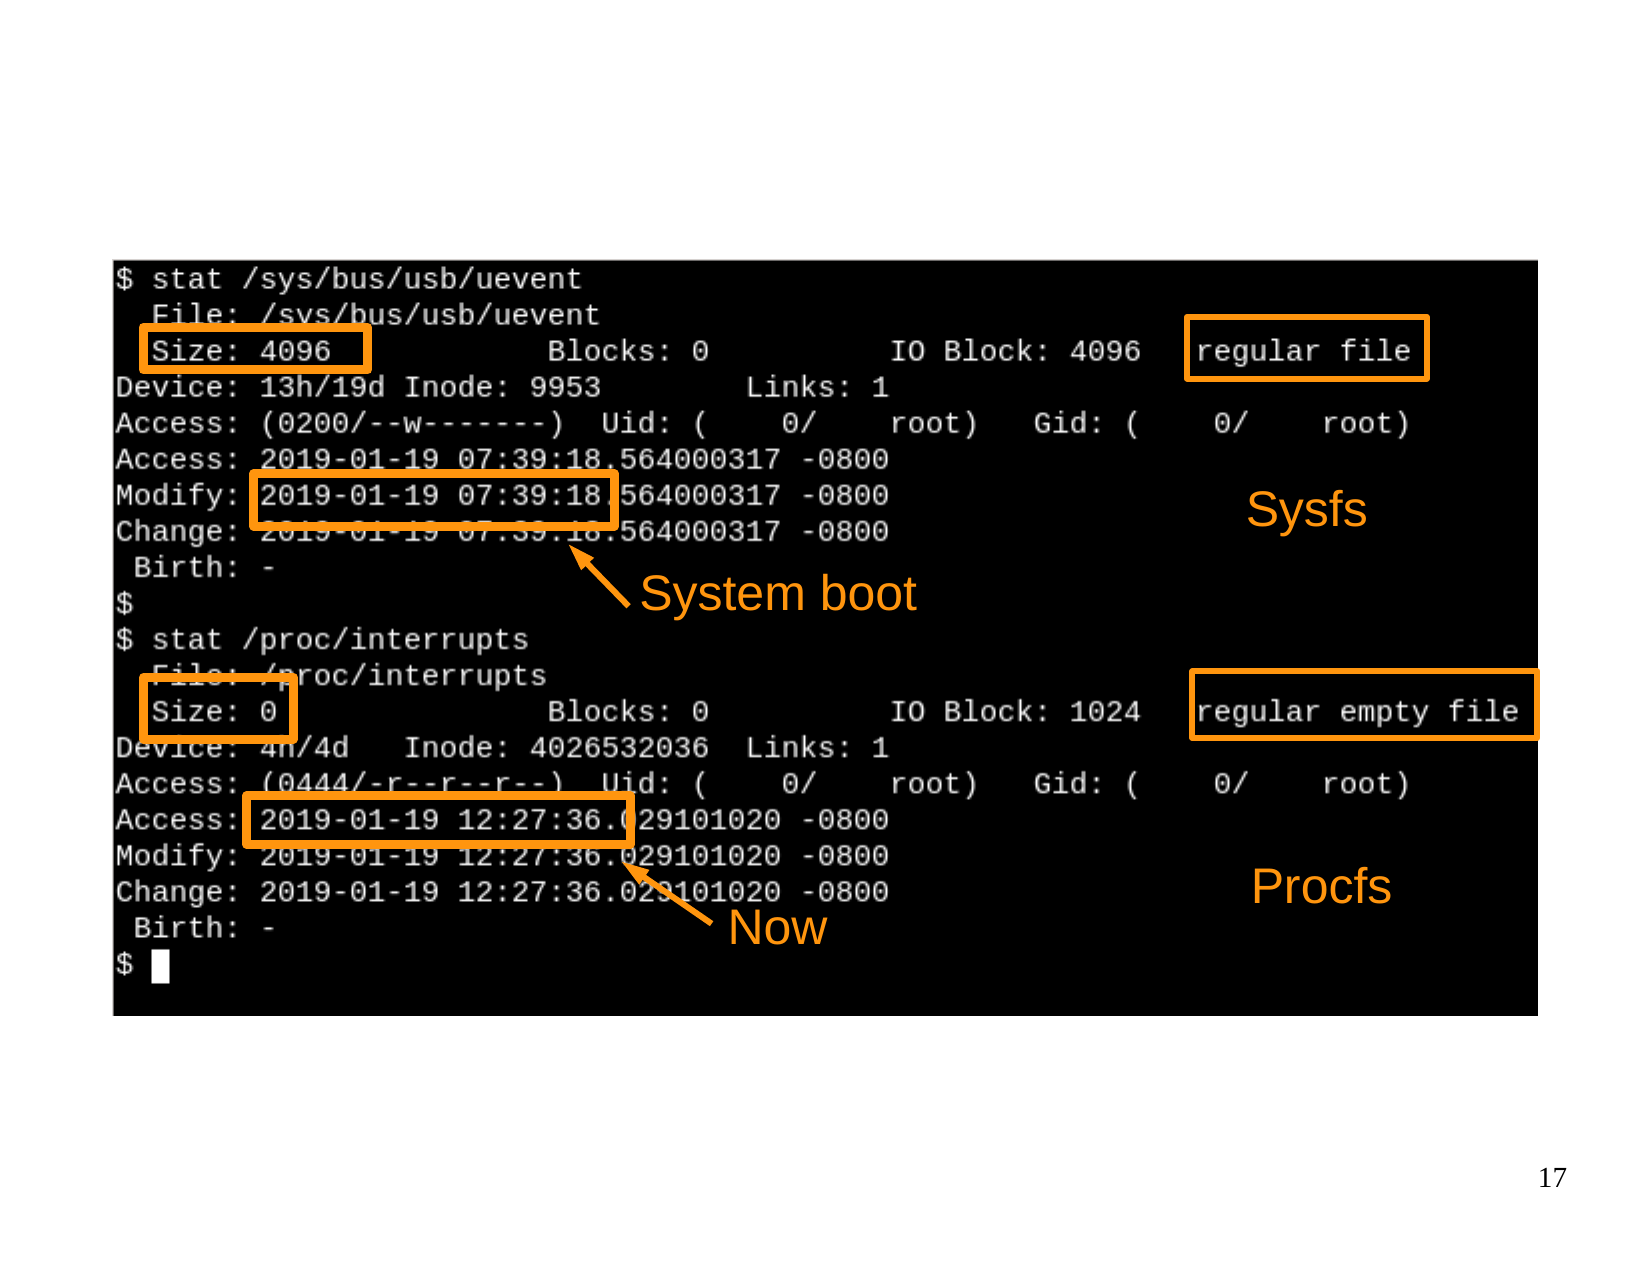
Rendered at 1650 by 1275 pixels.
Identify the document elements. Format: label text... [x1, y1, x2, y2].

text_box Sysfs [1228, 471, 1389, 555]
picture [112, 259, 1538, 1016]
picture [1195, 674, 1534, 735]
text_box System boot [621, 555, 936, 661]
text_box Now [709, 888, 846, 994]
text_box Procfs [1233, 847, 1411, 953]
